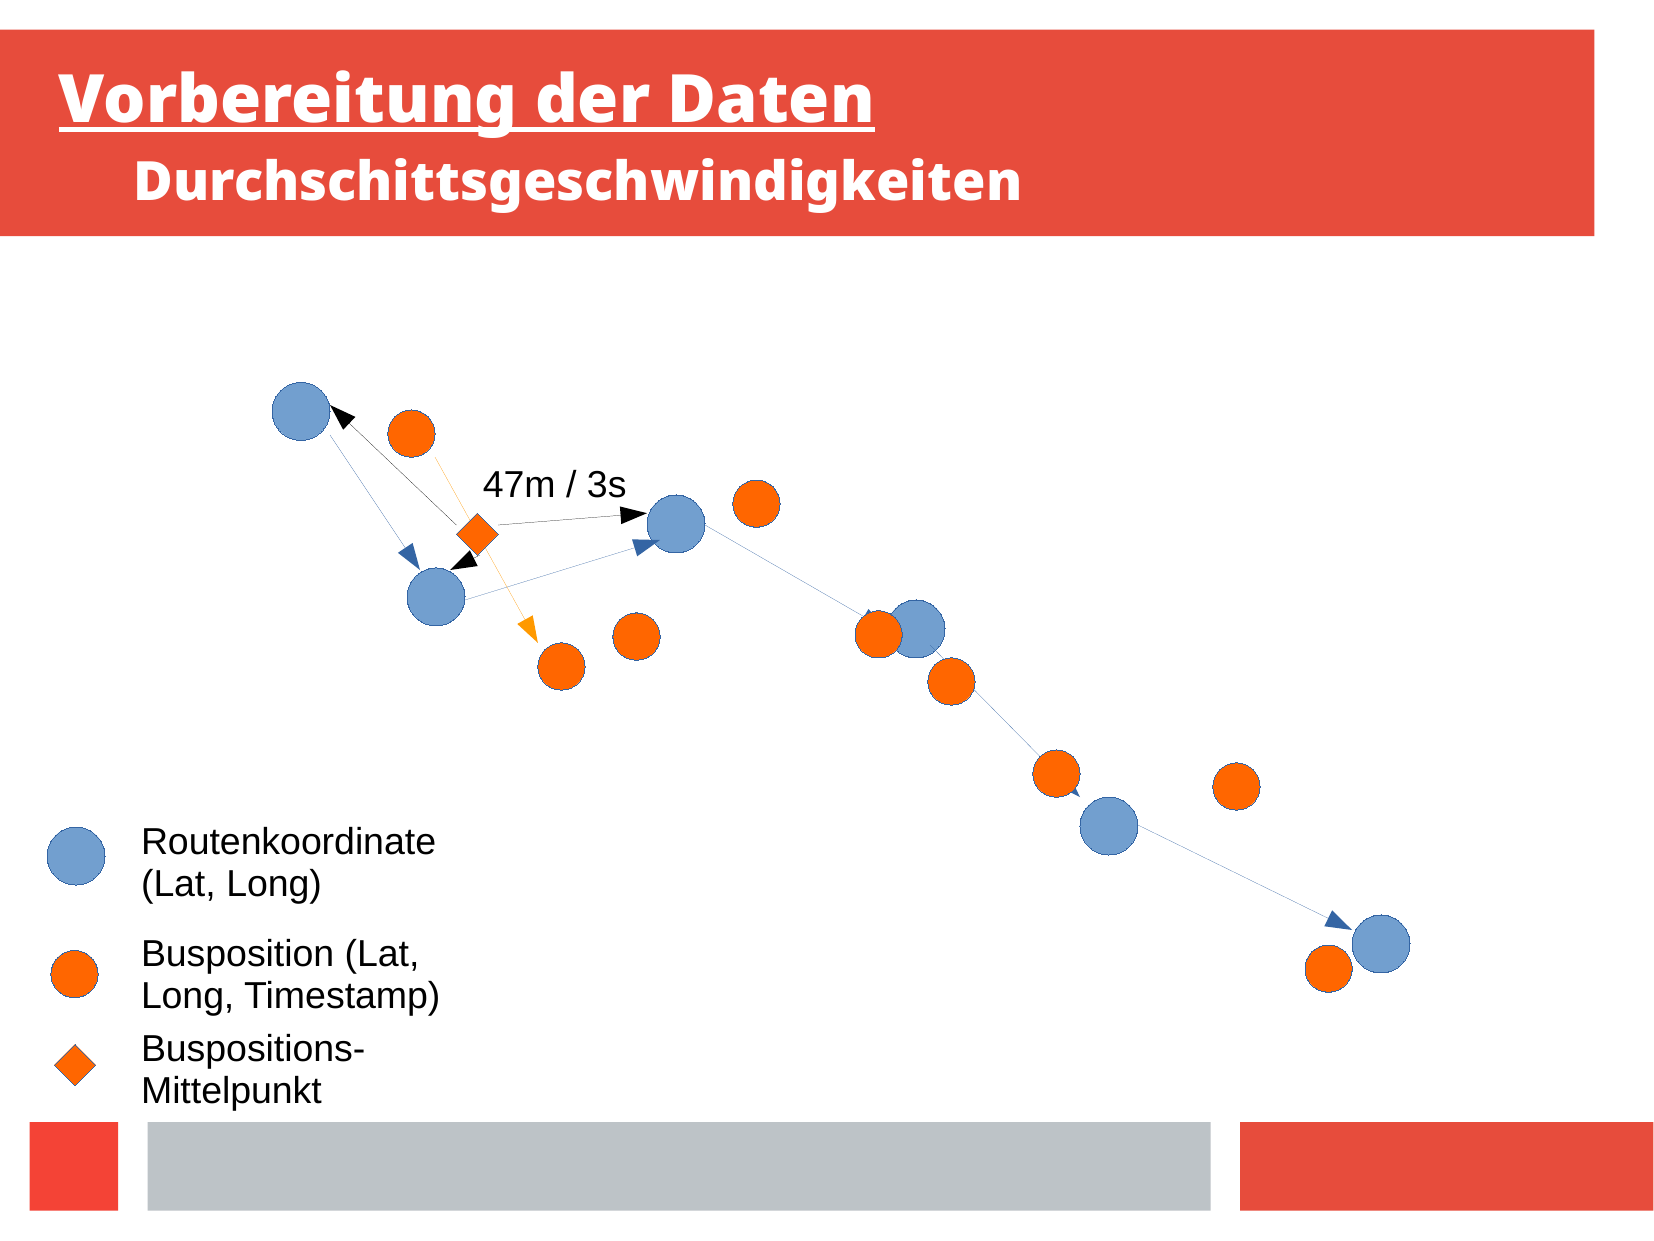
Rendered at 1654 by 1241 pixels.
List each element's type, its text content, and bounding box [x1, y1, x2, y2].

text_box [387, 409, 436, 458]
text_box [612, 612, 661, 661]
text_box Buspositions-Mittelpunkt [126, 1019, 502, 1119]
text_box [1079, 797, 1138, 856]
text_box [54, 1044, 96, 1086]
text_box [927, 657, 976, 706]
text_box [1032, 749, 1081, 798]
text_box [456, 513, 499, 555]
text_box Busposition (Lat, Long, Timestamp) [126, 925, 502, 1019]
text_box Routenkoordinate (Lat, Long) [126, 813, 502, 912]
text_box [1212, 762, 1261, 811]
text_box [1305, 945, 1353, 993]
text_box [732, 480, 781, 528]
text_box [855, 599, 946, 658]
text_box [272, 382, 331, 441]
text_box [537, 642, 586, 691]
text_box [47, 827, 106, 886]
title Vorbereitung der Daten Durchschittsgeschwindigkeiten [59, 51, 1595, 215]
text_box 47m / 3s [468, 456, 648, 514]
text_box [647, 494, 706, 553]
text_box [1352, 914, 1411, 973]
text_box [50, 950, 99, 998]
text_box [407, 567, 466, 626]
